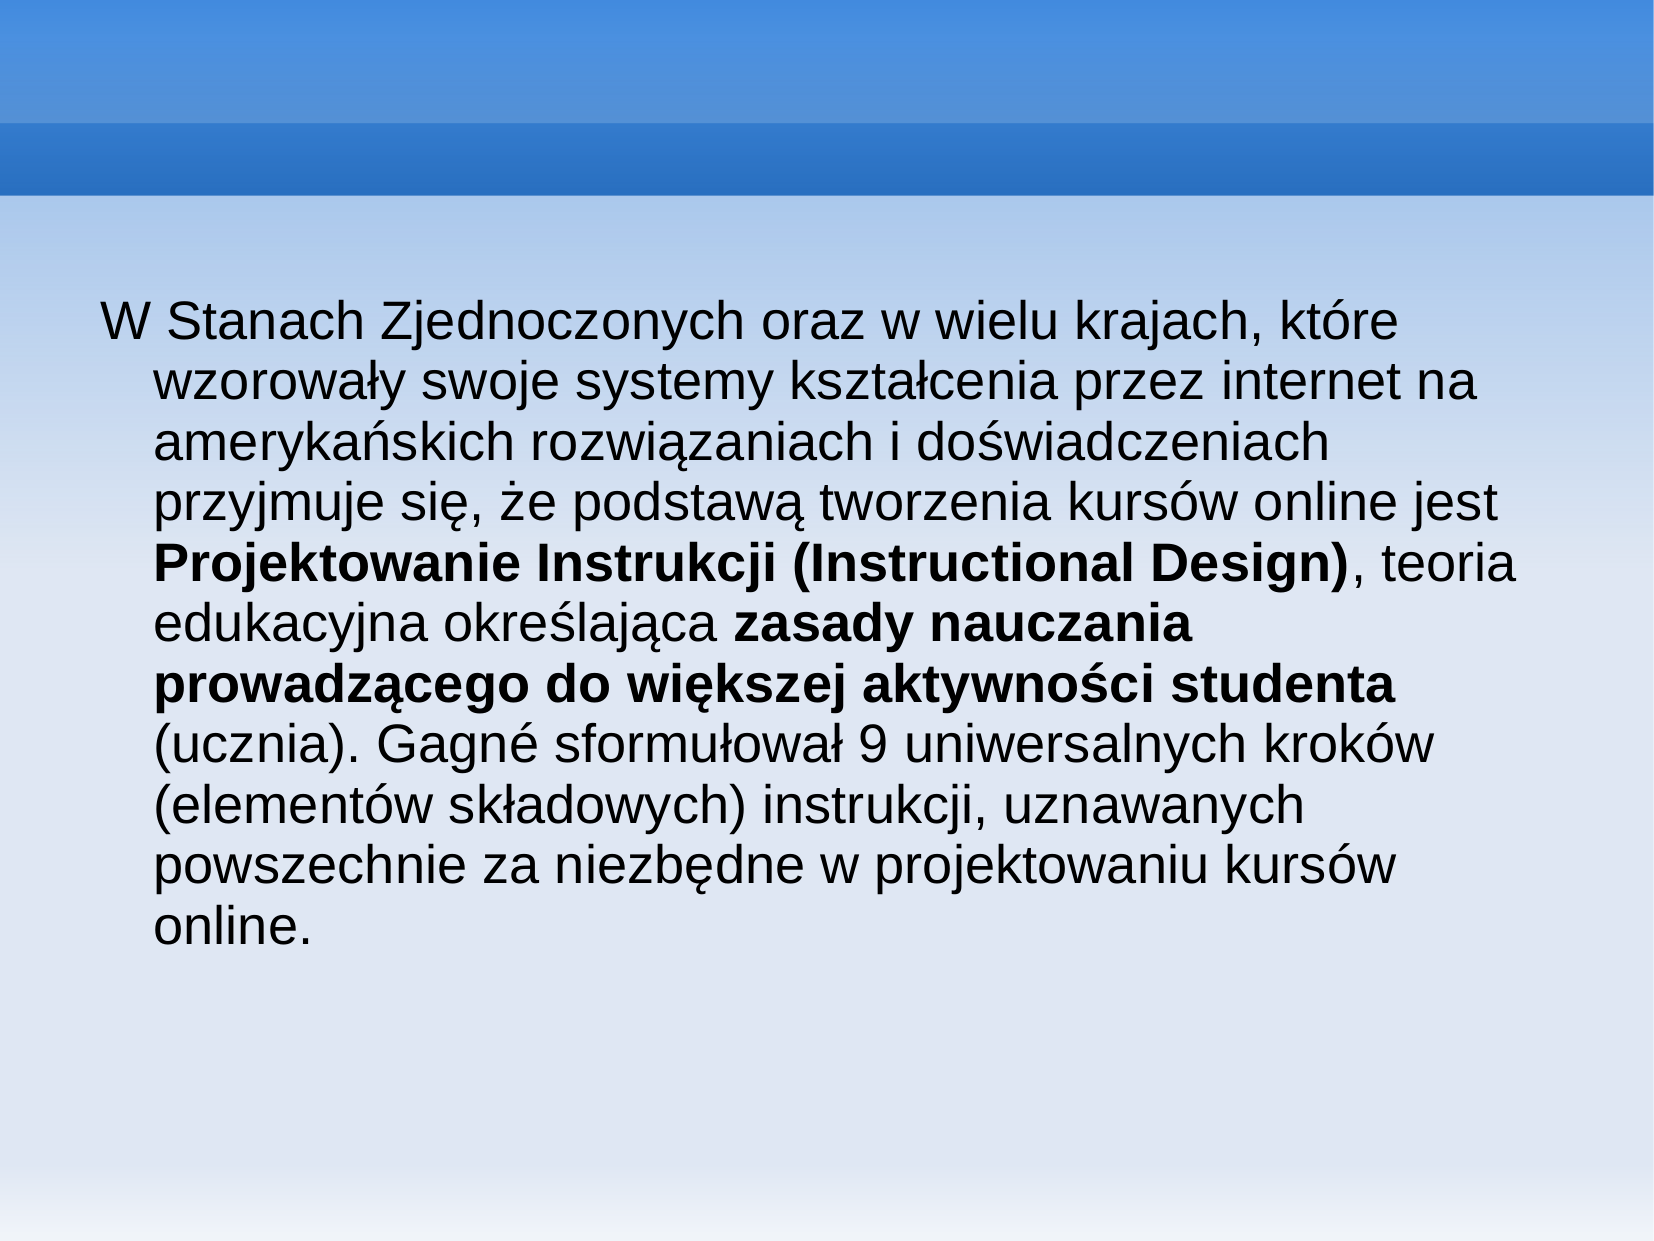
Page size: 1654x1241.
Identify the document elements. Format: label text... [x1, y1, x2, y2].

picture [0, 0, 1654, 1241]
title [76, 7, 1565, 200]
list W Stanach Zjednoczonych oraz w wielu krajach, które wzorowały swoje systemy kształcenia przez internet na amerykańskich rozwiązaniach i doświadczeniach przyjmuje się, że podstawą tworzenia kursów online jest Projektowanie Instrukcji (Instructional Design), teoria edukacyjna określająca zasady nauczania prowadzącego do większej aktywności studenta (ucznia). Gagné sformułował 9 uniwersalnych kroków (elementów składowych) instrukcji, uznawanych powszechnie za niezbędne w projektowaniu kursów online. [82, 290, 1571, 1094]
